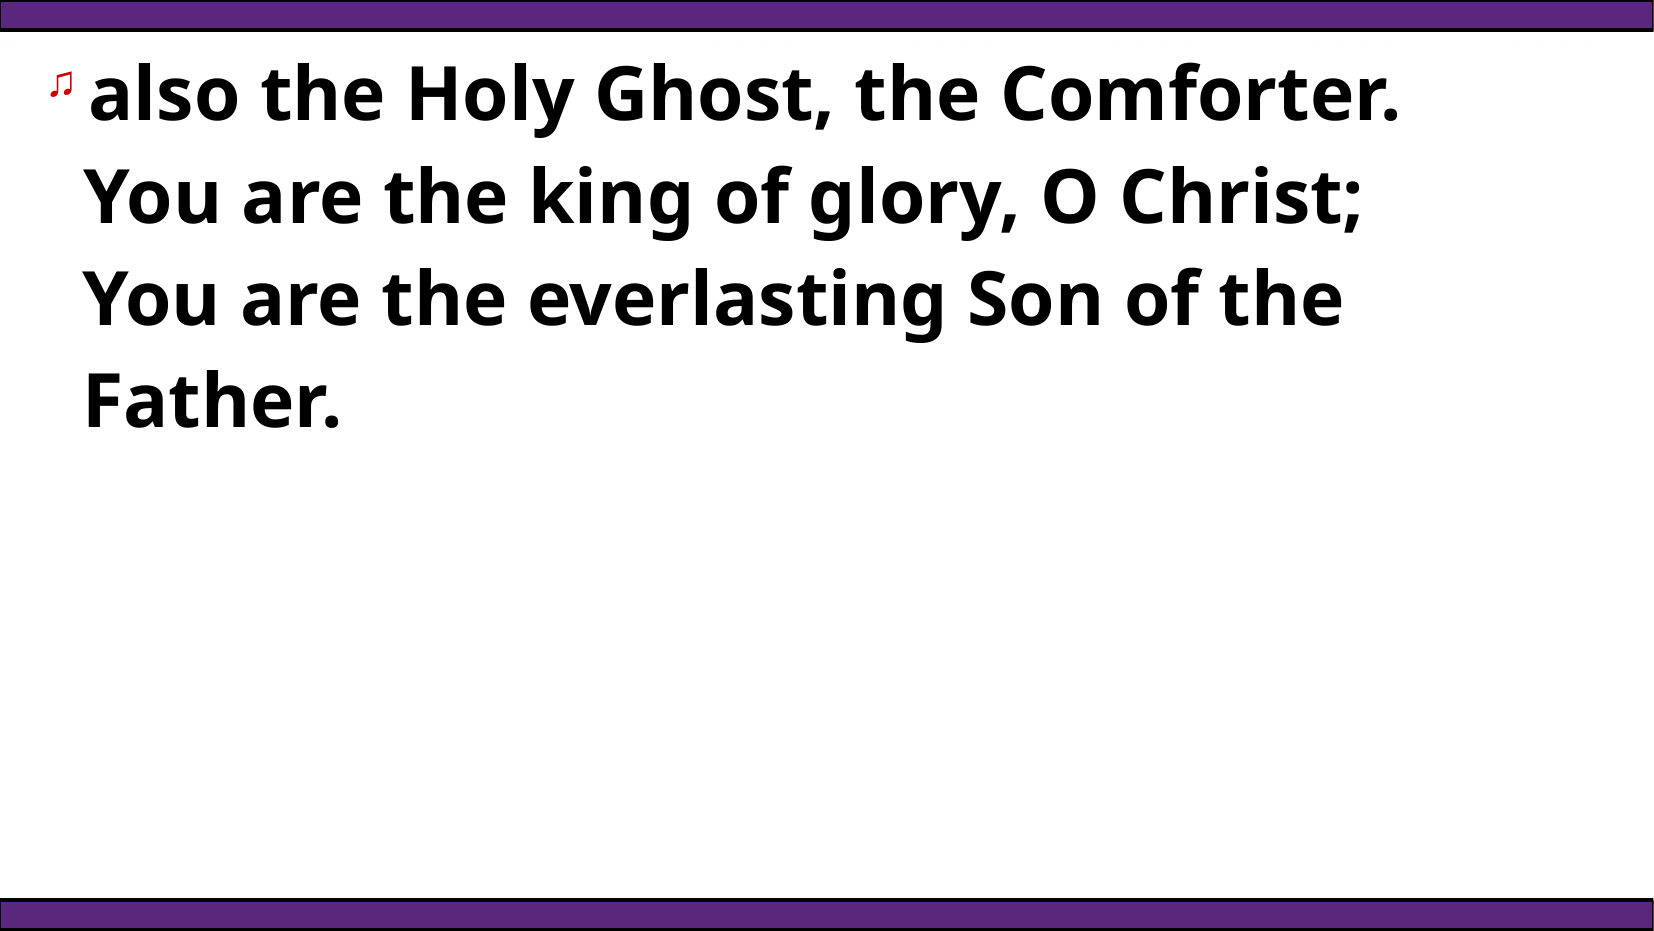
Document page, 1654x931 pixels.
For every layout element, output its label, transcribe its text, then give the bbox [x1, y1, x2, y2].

text_box [0, 0, 1654, 31]
picture [0, 31, 1654, 900]
text_box [0, 900, 1654, 931]
text_box ♫ also the Holy Ghost, the Comforter. You are the king of glory, O Christ; You are the everlasting Son of the Father. [30, 33, 1591, 348]
